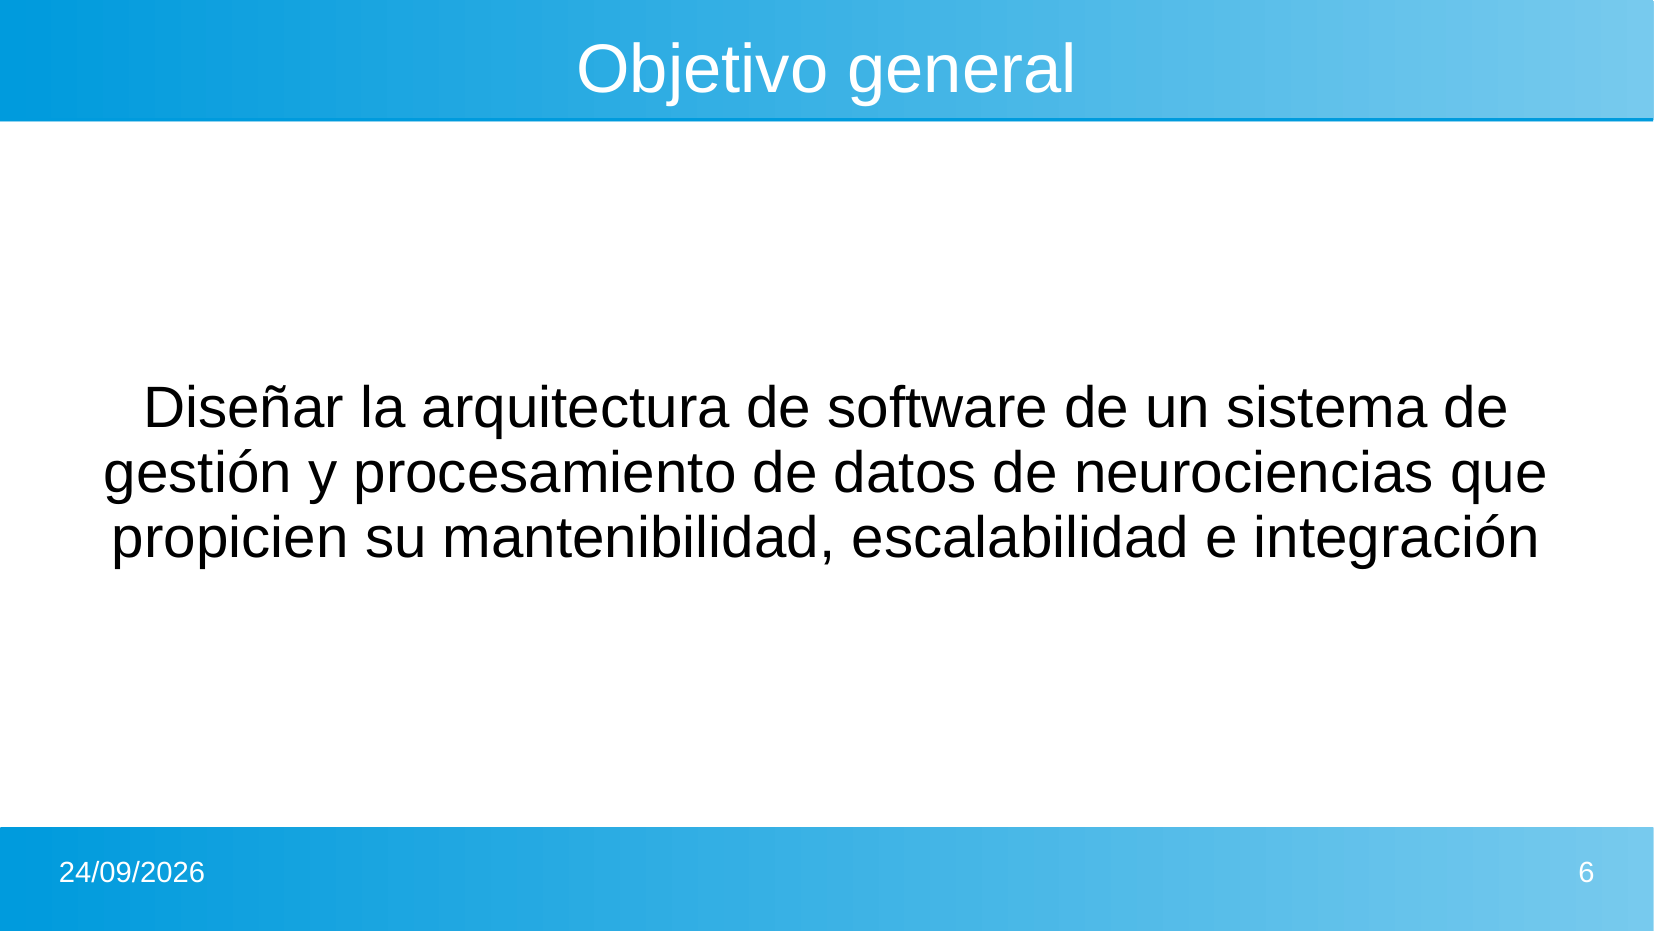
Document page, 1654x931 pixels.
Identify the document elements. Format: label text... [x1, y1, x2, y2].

title Objetivo general [59, 29, 1595, 108]
subtitle Diseñar la arquitectura de software de un sistema de gestión y procesamiento de datos de neurociencias que propicien su mantenibilidad, escalabilidad e integración [59, 177, 1595, 768]
